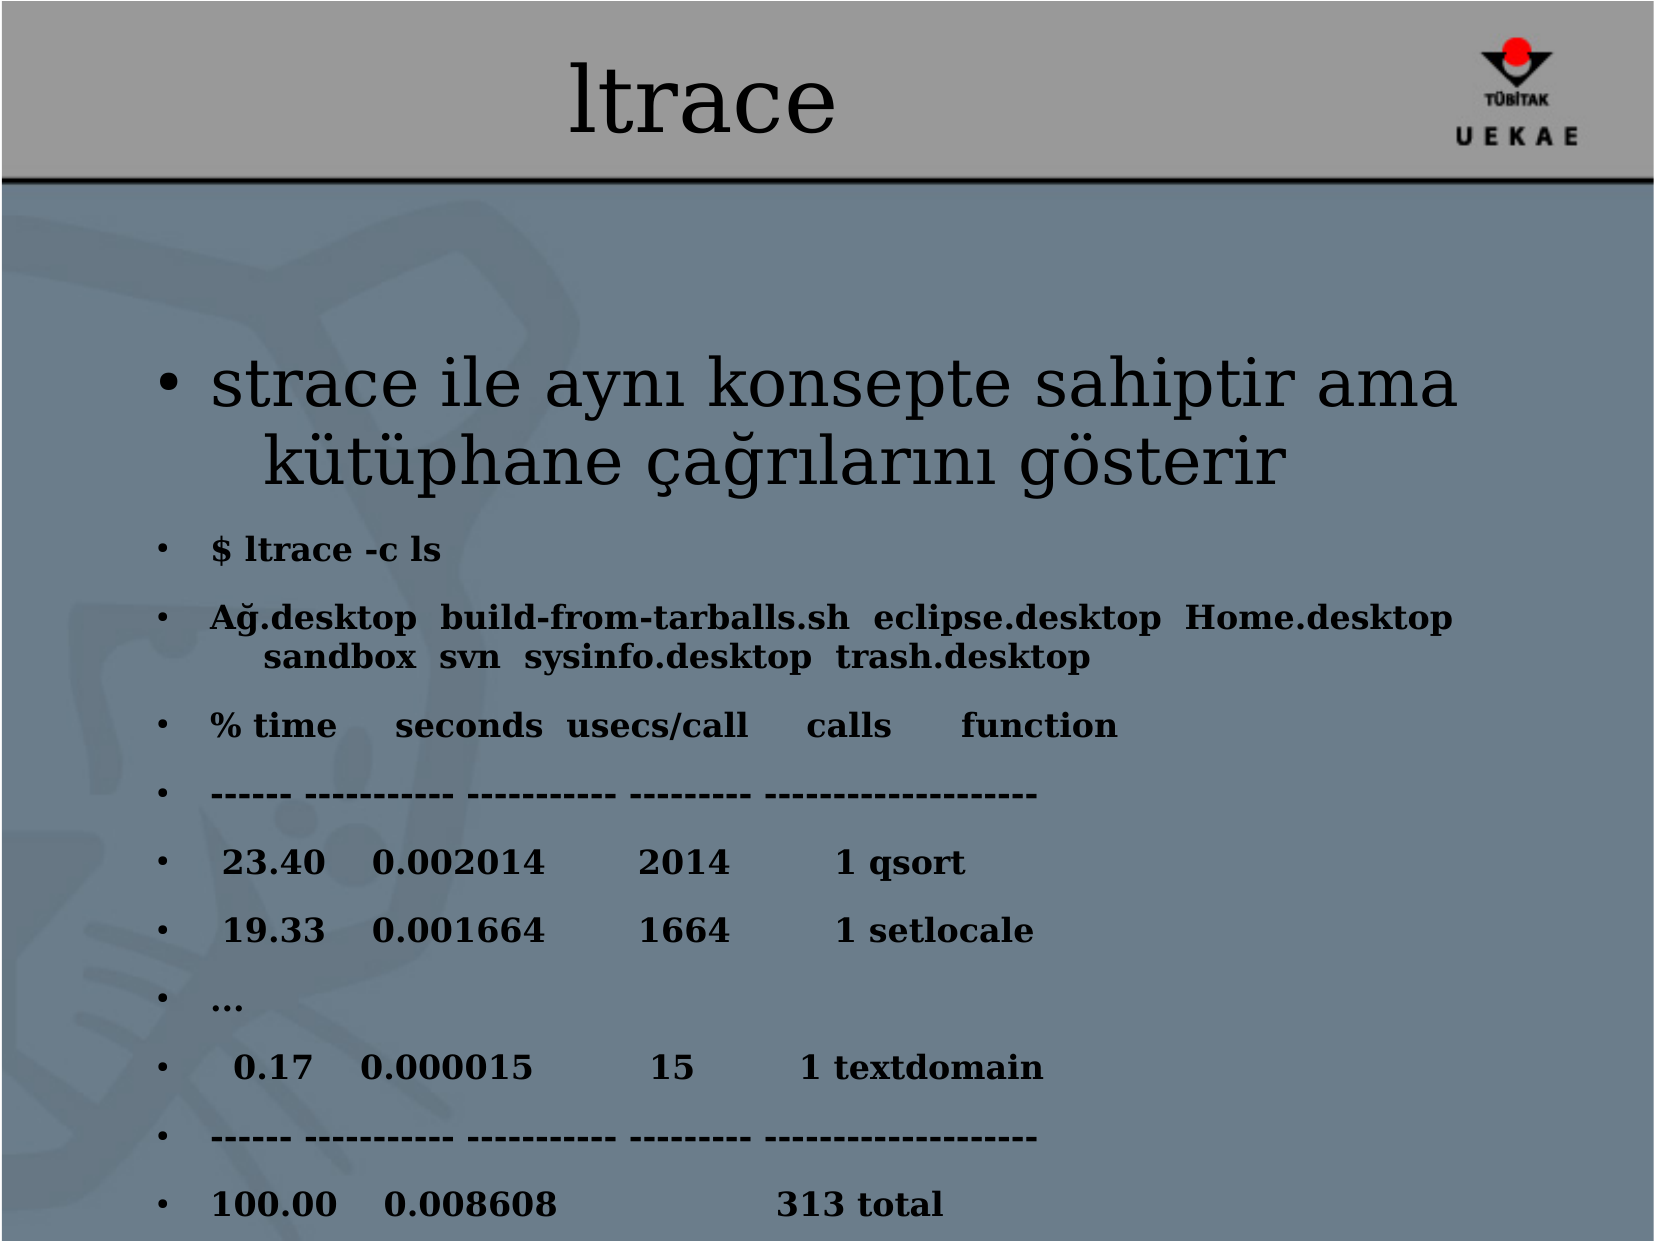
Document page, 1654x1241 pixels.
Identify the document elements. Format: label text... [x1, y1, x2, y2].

title ltrace [0, 0, 1410, 204]
list strace ile aynı konsepte sahiptir ama kütüphane çağrılarını gösterir $ ltrace -c ls Ağ.desktop build-from-tarballs.sh eclipse.desktop Home.desktop sandbox svn sysinfo.desktop trash.desktop % time seconds usecs/call calls function ------ ----------- ----------- --------- -------------------- 23.40 0.002014 2014 1 qsort 19.33 0.001664 1664 1 setlocale ... 0.17 0.000015 15 1 textdomain ------ ----------- ----------- --------- -------------------- 100.00 0.008608 313 total [121, 344, 1534, 1225]
picture [1, 1, 1654, 1241]
